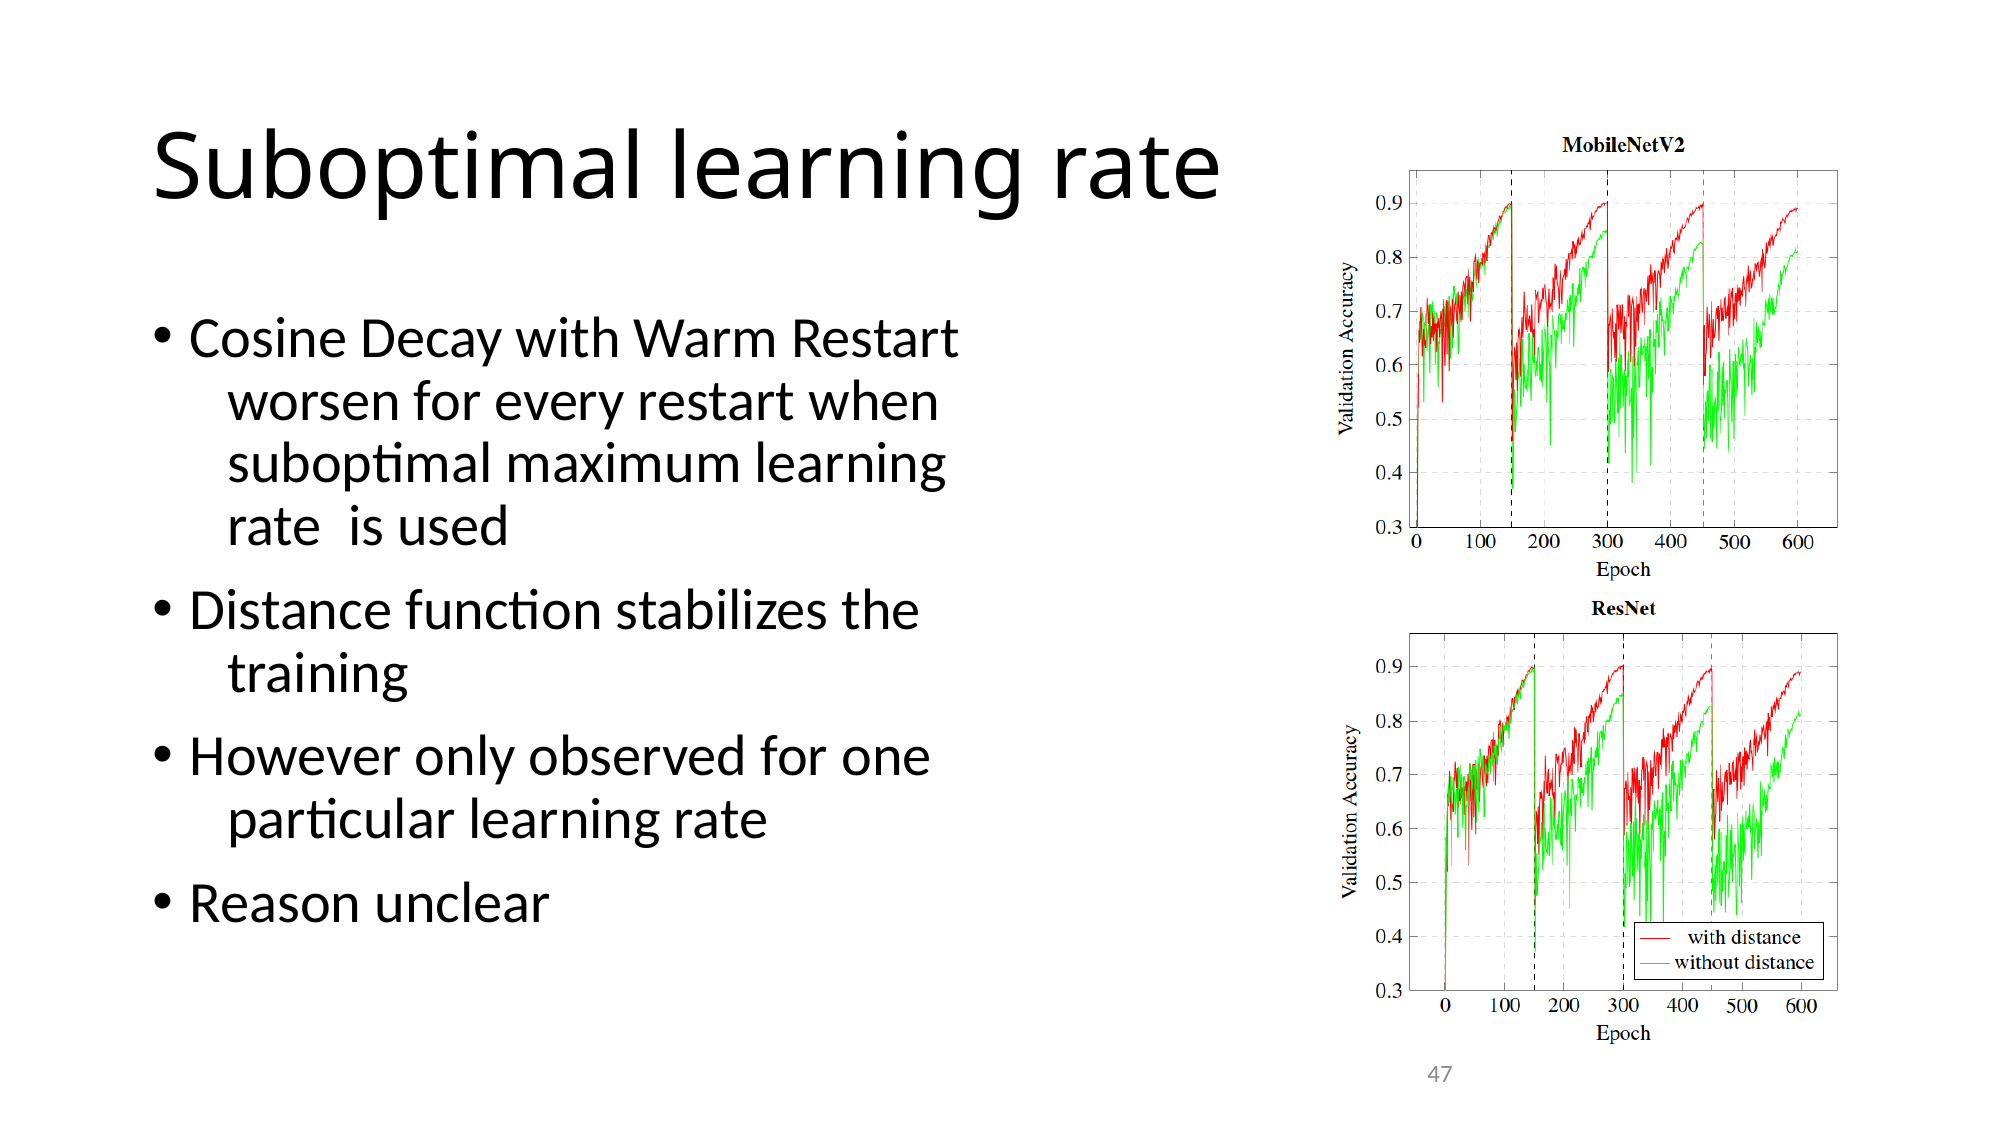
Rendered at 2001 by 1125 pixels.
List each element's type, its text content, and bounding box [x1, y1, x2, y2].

text_box [1412, 1042, 1863, 1103]
list Cosine Decay with Warm Restart worsen for every restart when suboptimal maximum learning rate is used Distance function stabilizes the training However only observed for one particular learning rate Reason unclear [137, 299, 1022, 1014]
title Suboptimal learning rate [137, 59, 1863, 278]
picture [1309, 120, 1863, 1066]
